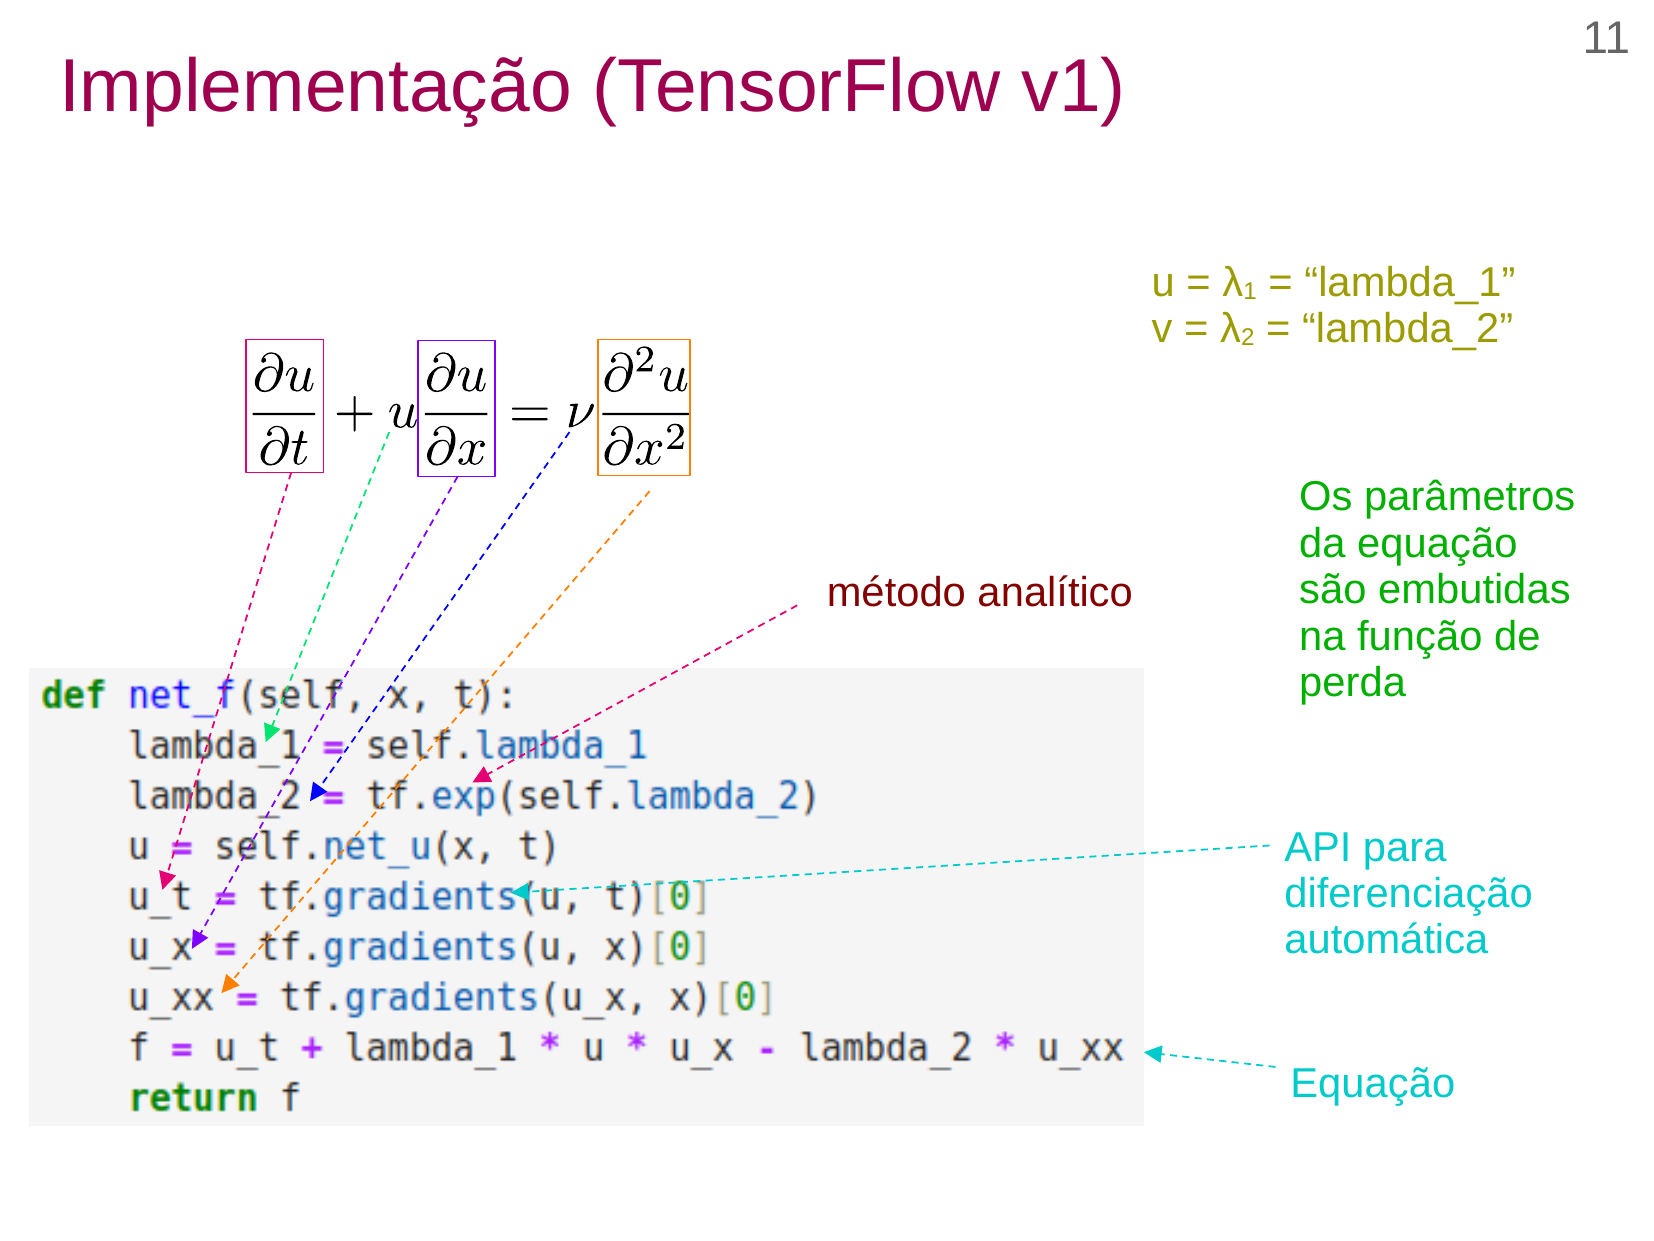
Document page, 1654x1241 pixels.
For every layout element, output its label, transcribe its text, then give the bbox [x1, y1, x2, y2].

picture [29, 668, 1144, 1127]
text_box u = λ1 = “lambda_1” v = λ2 = “lambda_2” [1136, 250, 1574, 370]
text_box [496, 349, 597, 463]
text_box Os parâmetros da equação são embutidas na função de perda [1284, 465, 1595, 713]
text_box [419, 349, 494, 466]
text_box API para diferenciação automática [1269, 815, 1565, 971]
title Implementação (TensorFlow v1) [59, 29, 1595, 148]
text_box [599, 346, 689, 466]
text_box Equação [1275, 1052, 1492, 1139]
text_box [324, 349, 417, 463]
text_box método analítico [812, 561, 1148, 623]
text_box [252, 349, 323, 466]
